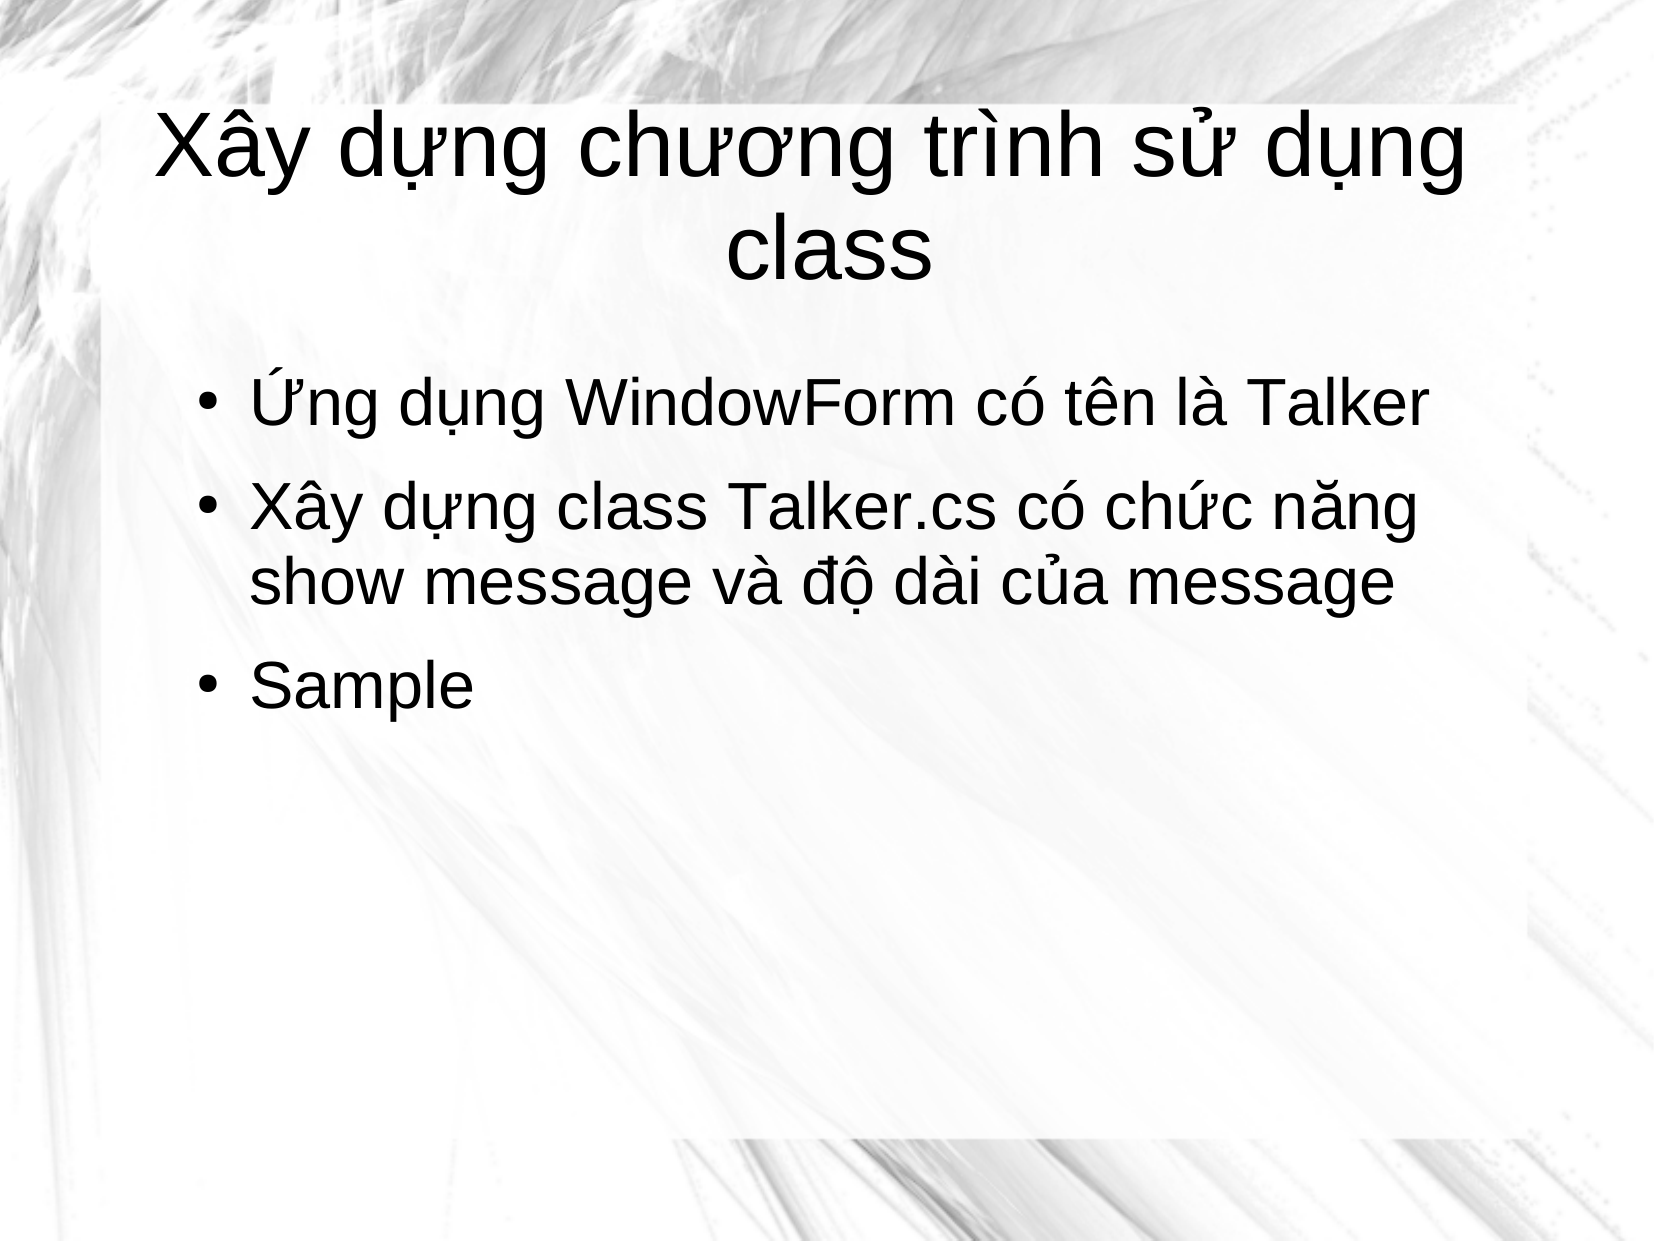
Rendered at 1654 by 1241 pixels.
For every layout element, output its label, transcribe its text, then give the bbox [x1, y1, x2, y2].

title Xây dựng chương trình sử dụng class [118, 93, 1506, 299]
picture [0, 0, 1654, 1241]
list Ứng dụng WindowForm có tên là Talker Xây dựng class Talker.cs có chức năng show message và độ dài của message Sample [178, 364, 1570, 1147]
